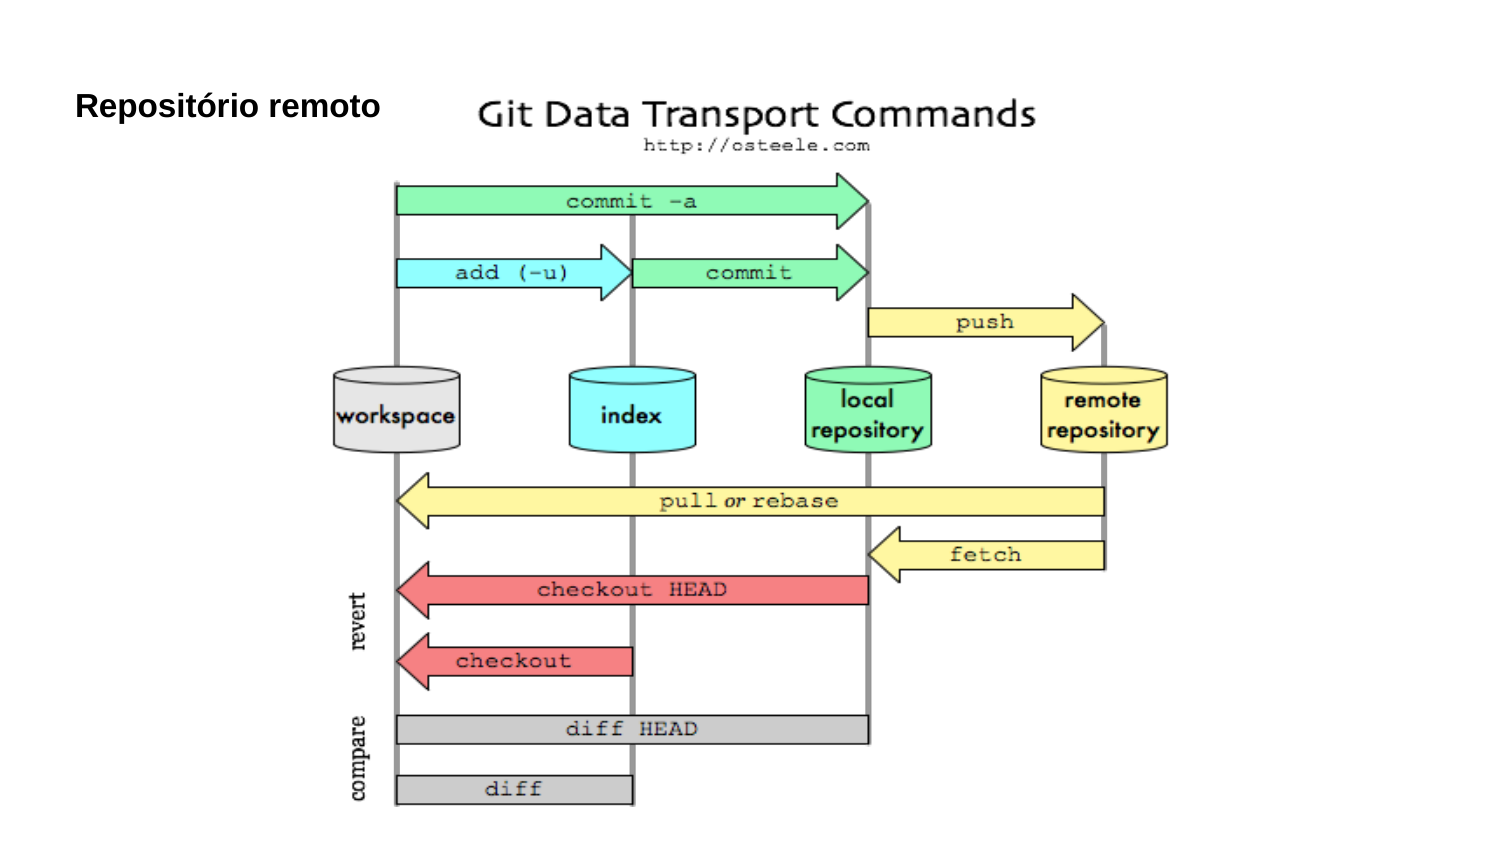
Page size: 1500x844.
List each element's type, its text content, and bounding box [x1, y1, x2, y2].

picture [330, 89, 1170, 810]
text_box Repositório remoto [75, 33, 1425, 175]
